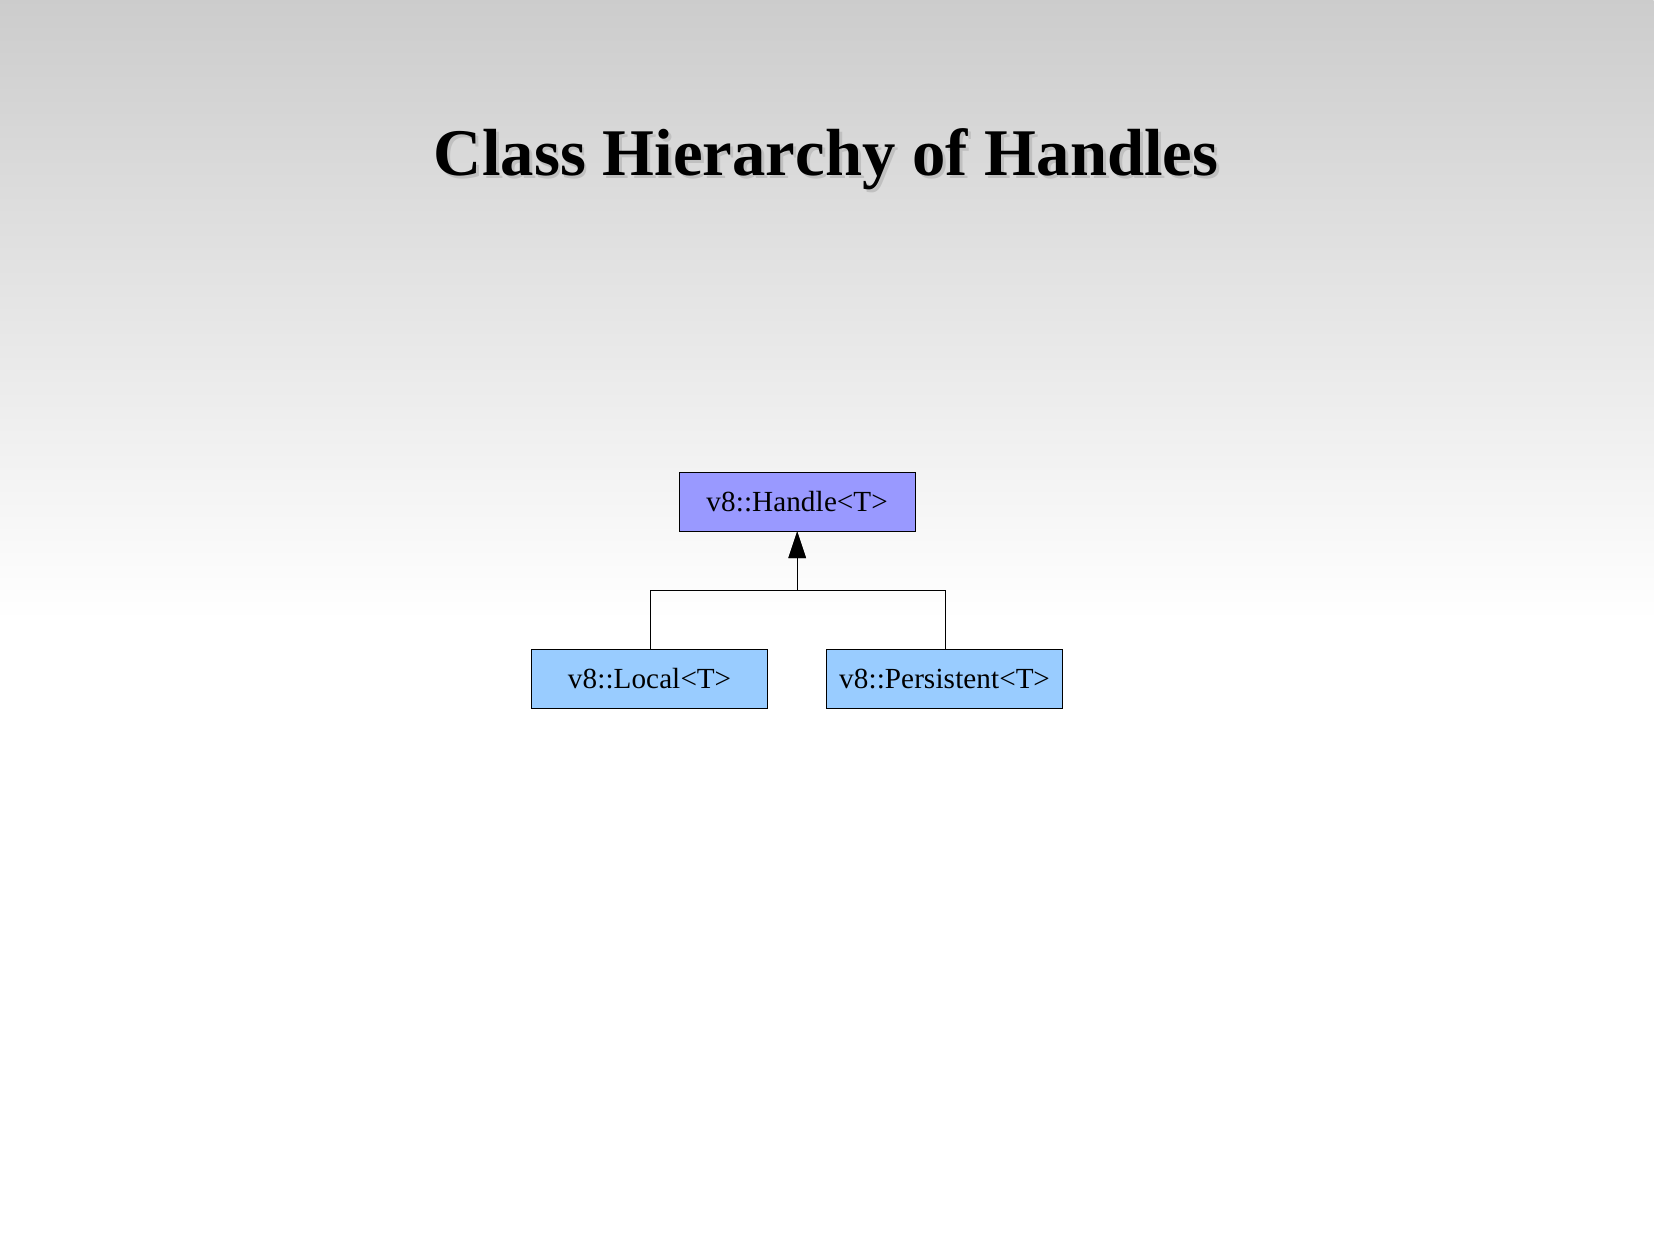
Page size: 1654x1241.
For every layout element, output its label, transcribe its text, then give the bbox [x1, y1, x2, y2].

text_box v8::Handle<T> [679, 472, 916, 532]
title Class Hierarchy of Handles [82, 56, 1571, 250]
text_box v8::Local<T> [531, 649, 768, 709]
text_box v8::Persistent<T> [826, 649, 1063, 709]
